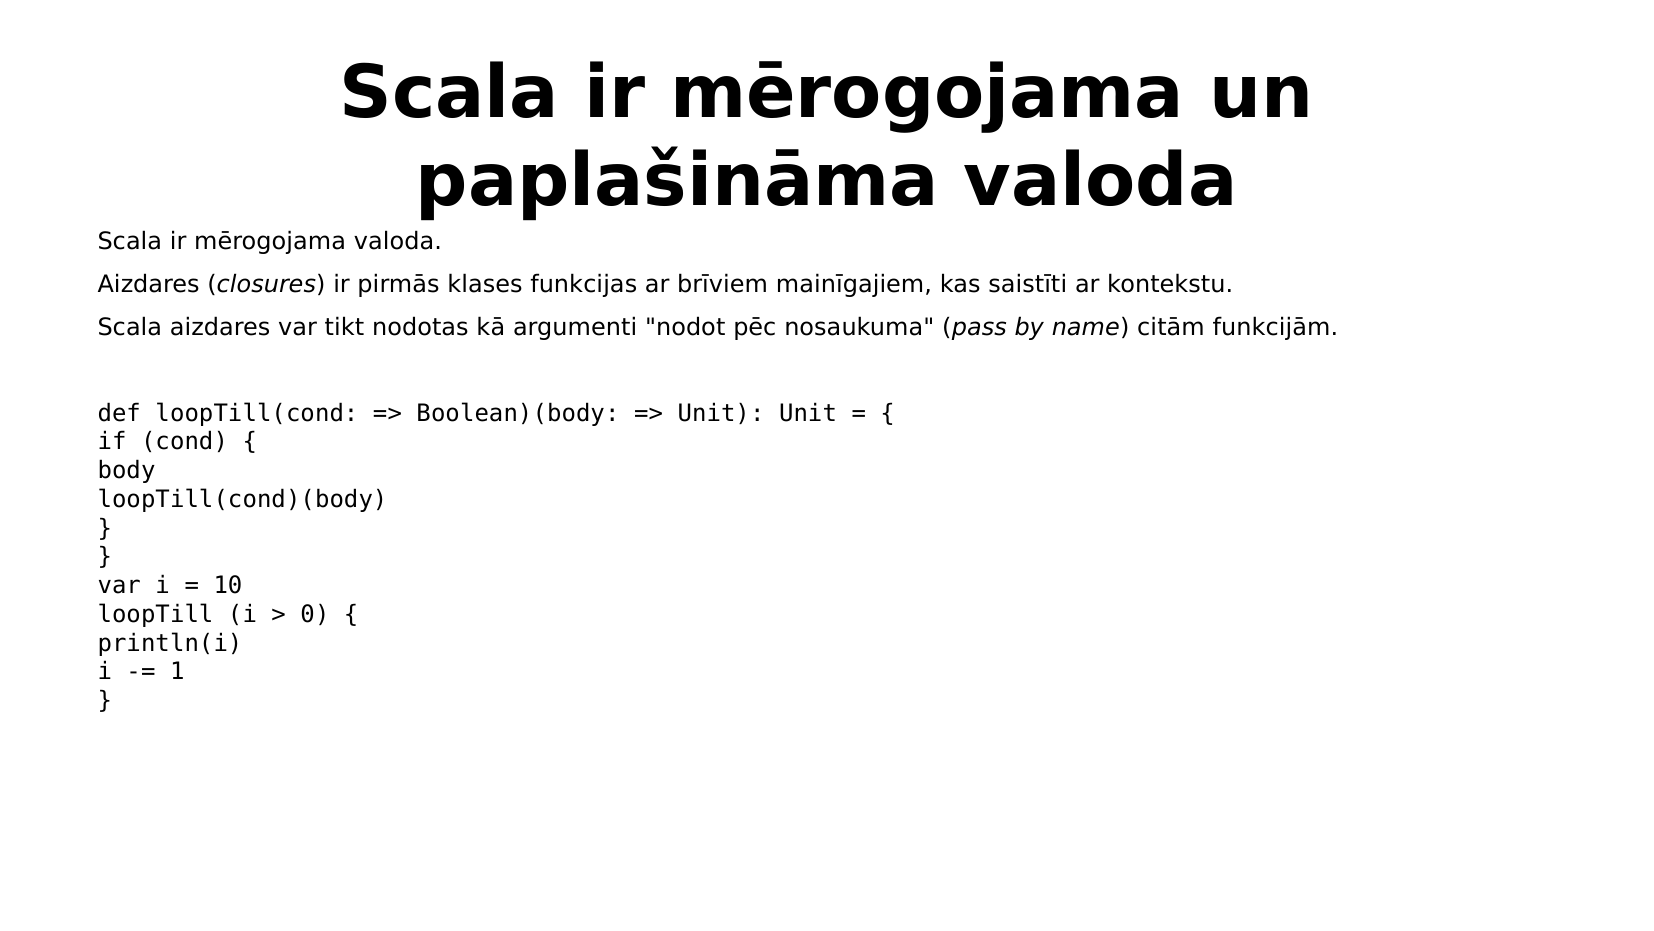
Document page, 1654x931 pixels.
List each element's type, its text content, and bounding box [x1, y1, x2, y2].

list Scala ir mērogojama valoda. Aizdares (closures) ir pirmās klases funkcijas ar brīviem mainīgajiem, kas saistīti ar kontekstu. Scala aizdares var tikt nodotas kā argumenti "nodot pēc nosaukuma" (pass by name) citām funkcijām. def loopTill(cond: => Boolean)(body: => Unit): Unit = { if (cond) { body loopTill(cond)(body) } } var i = 10 loopTill (i > 0) { println(i) i -= 1 } [82, 217, 1571, 758]
title Scala ir mērogojama un paplašināma valoda [82, 37, 1571, 147]
